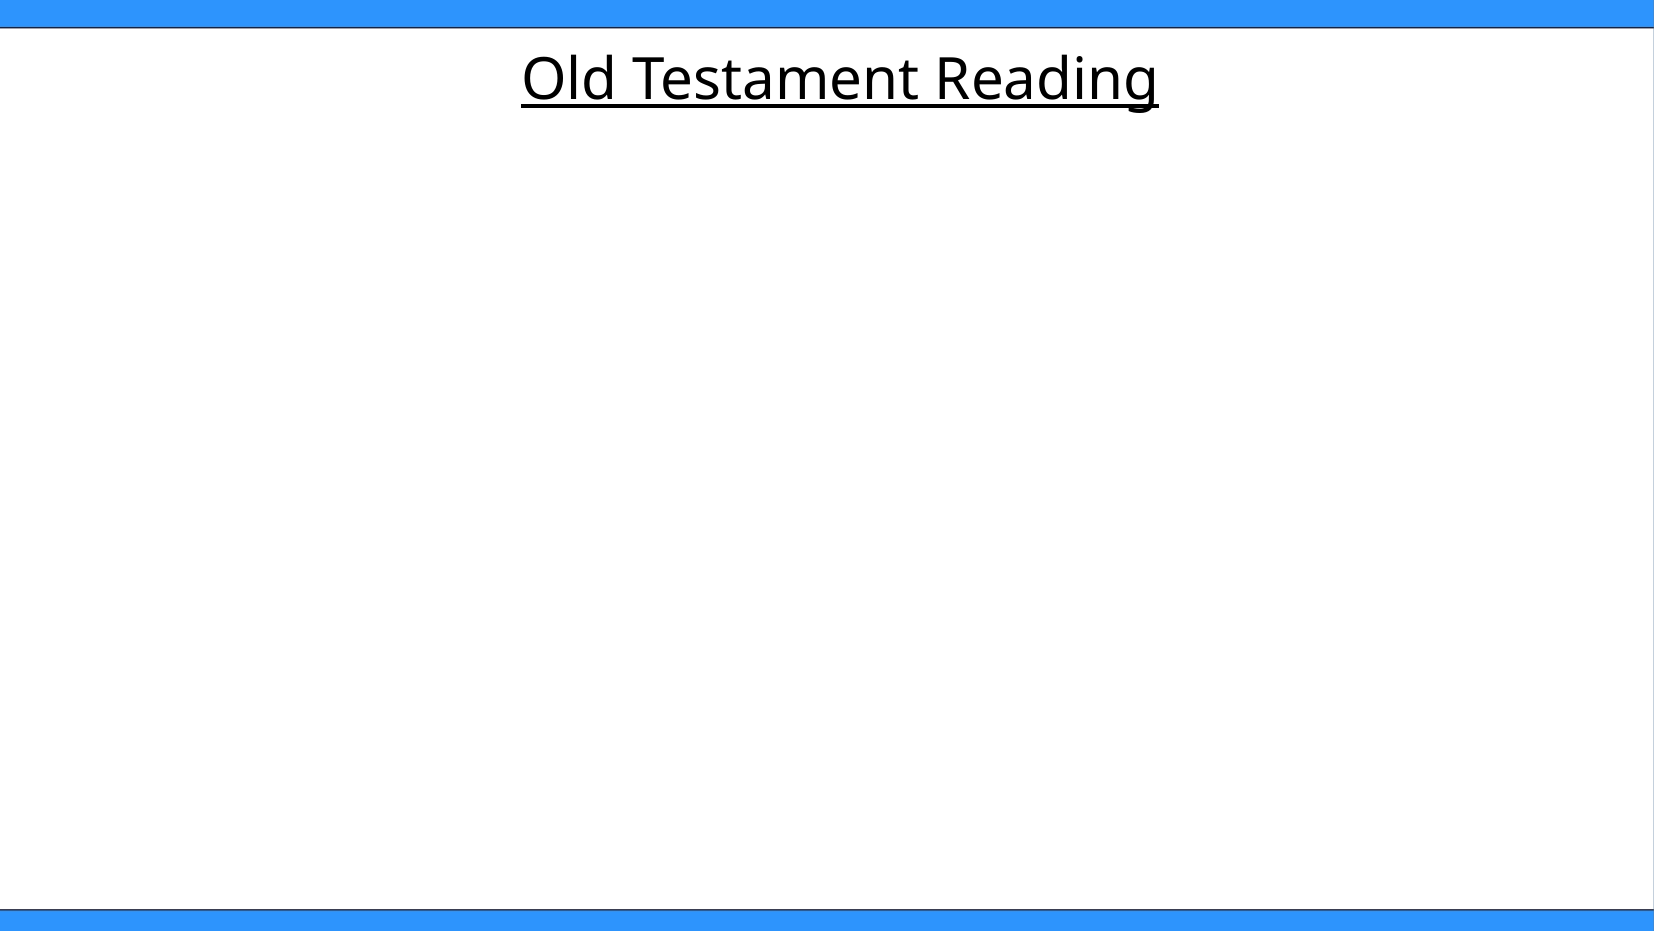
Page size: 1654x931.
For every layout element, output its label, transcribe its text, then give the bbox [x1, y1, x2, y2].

picture [0, 0, 1654, 931]
text_box Old Testament Reading [120, 30, 1561, 194]
